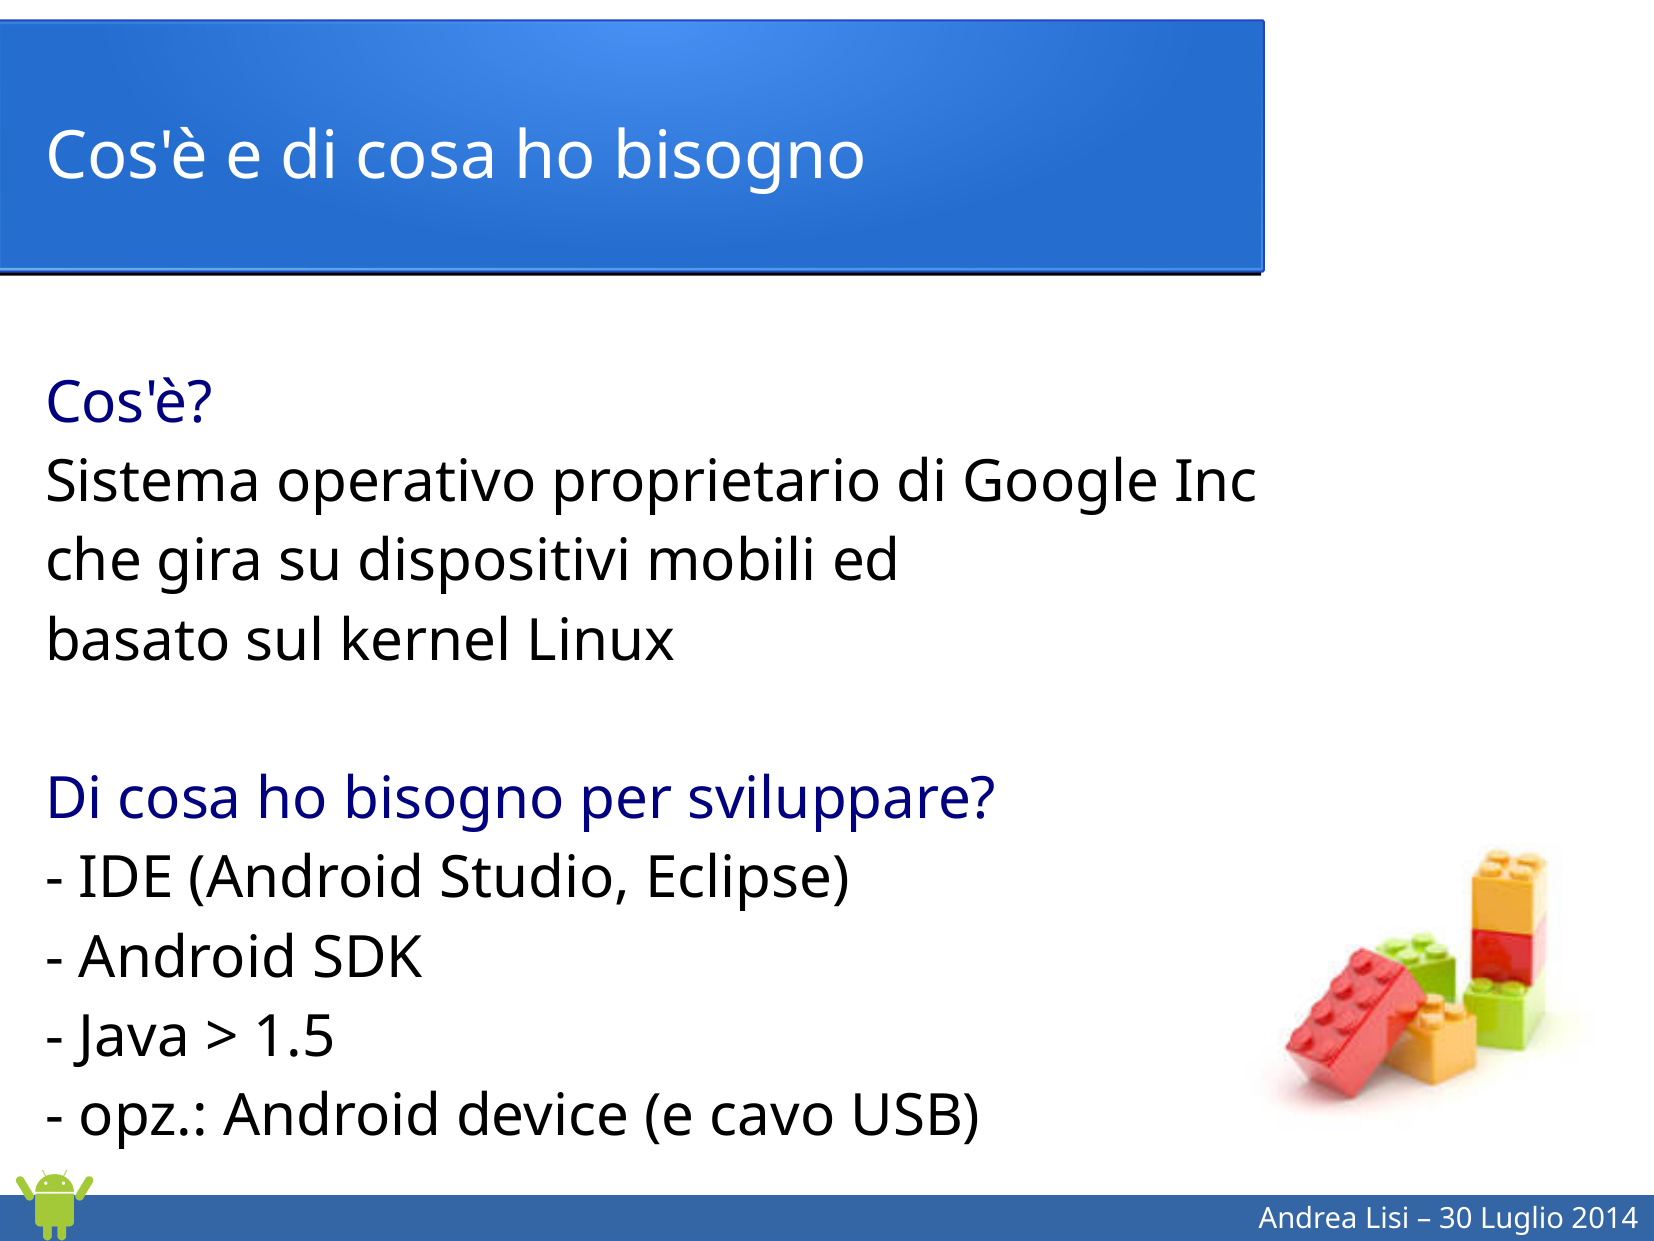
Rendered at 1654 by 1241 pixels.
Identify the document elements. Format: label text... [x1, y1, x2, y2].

picture [9, 1167, 100, 1241]
subtitle Cos'è? Sistema operativo proprietario di Google Inc che gira su dispositivi mobili ed basato sul kernel Linux Di cosa ho bisogno per sviluppare? - IDE (Android Studio, Eclipse) - Android SDK - Java > 1.5 - opz.: Android device (e cavo USB) [45, 360, 1621, 1156]
title Cos'è e di cosa ho bisogno [45, 49, 1250, 257]
picture [1245, 794, 1600, 1150]
text_box Andrea Lisi – 30 Luglio 2014 [100, 1195, 1654, 1241]
